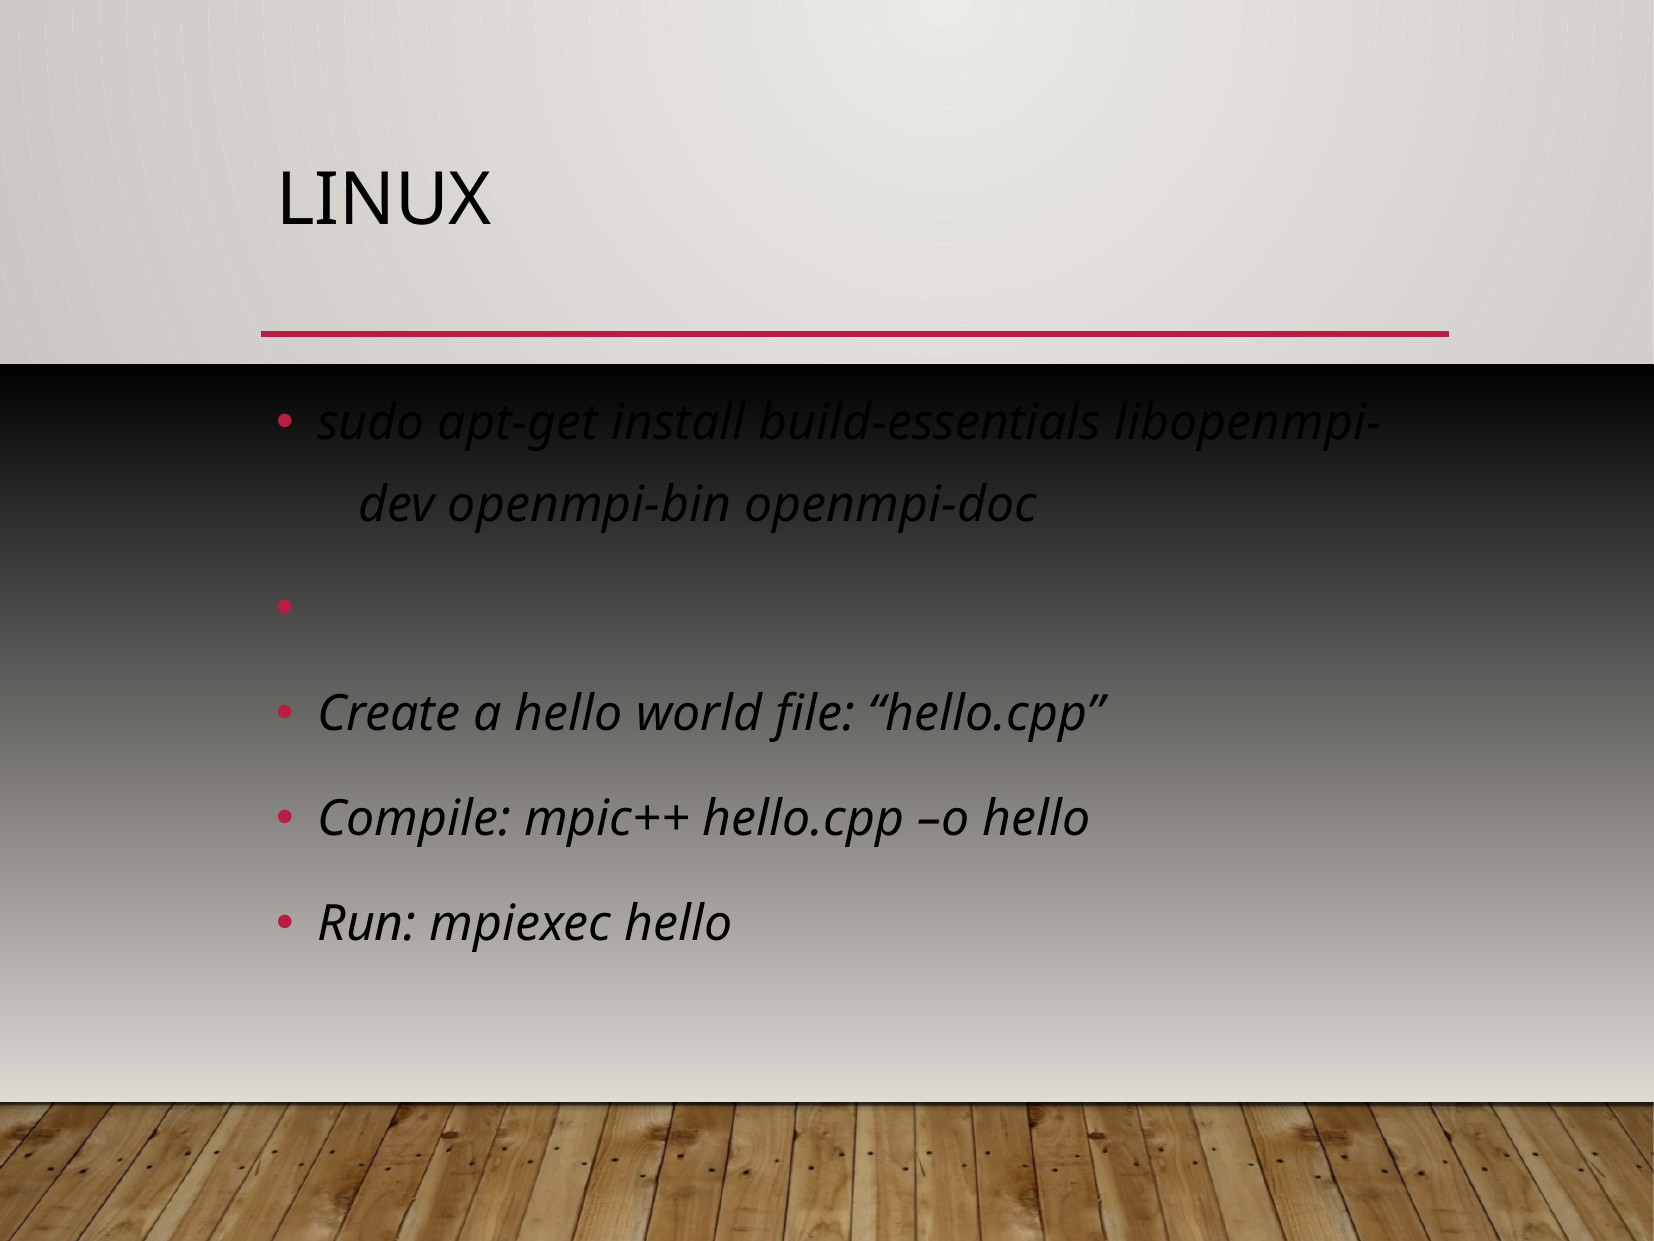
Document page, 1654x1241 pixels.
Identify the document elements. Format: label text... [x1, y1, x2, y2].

list sudo apt-get install build-essentials libopenmpi-dev openmpi-bin openmpi-doc Create a hello world file: “hello.cpp” Compile: mpic++ hello.cpp –o hello Run: mpiexec hello [261, 364, 1450, 989]
title Linux [261, 145, 1450, 336]
